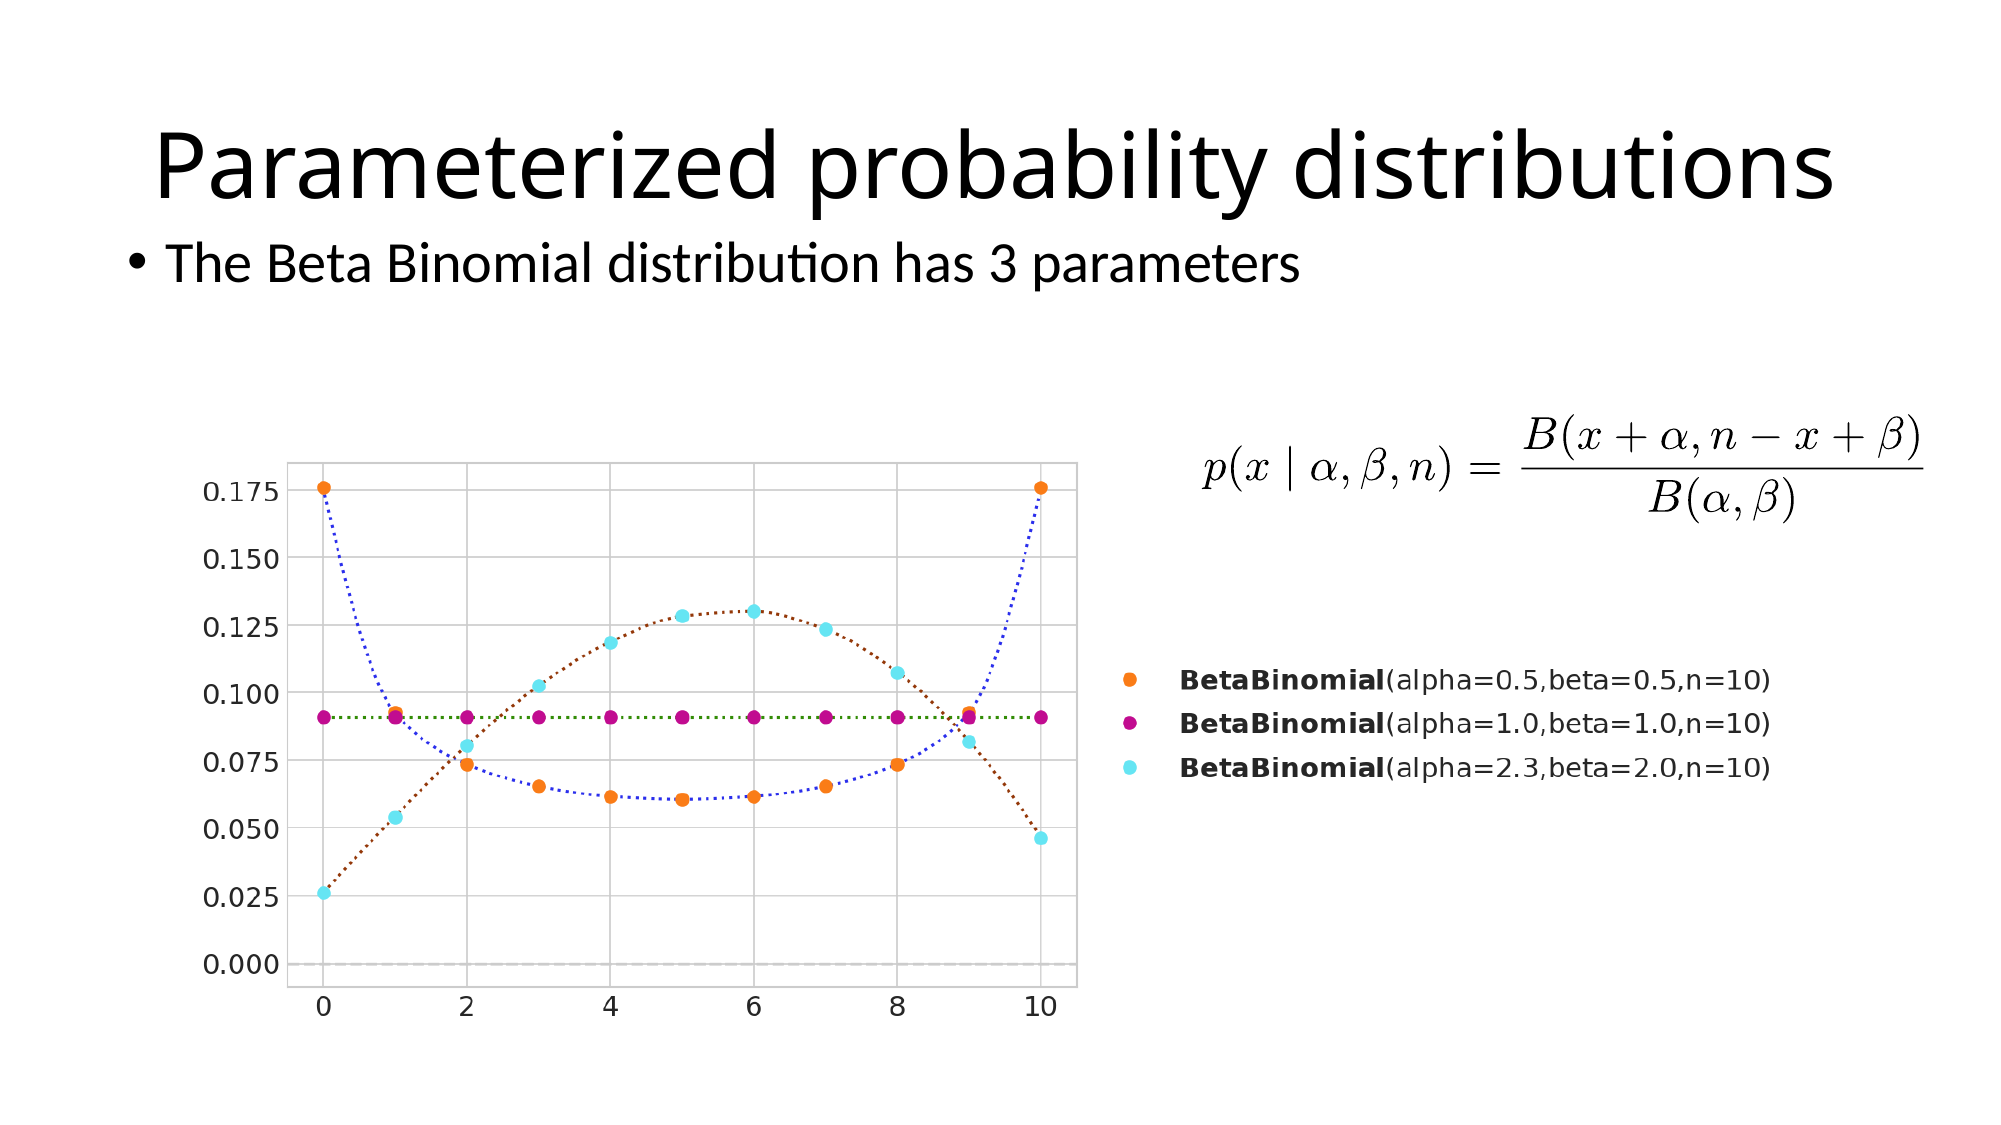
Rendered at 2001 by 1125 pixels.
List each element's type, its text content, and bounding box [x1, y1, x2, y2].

list The Beta Binomial distribution has 3 parameters [112, 224, 1838, 413]
title Parameterized probability distributions [137, 59, 1863, 278]
picture [187, 412, 1926, 1034]
